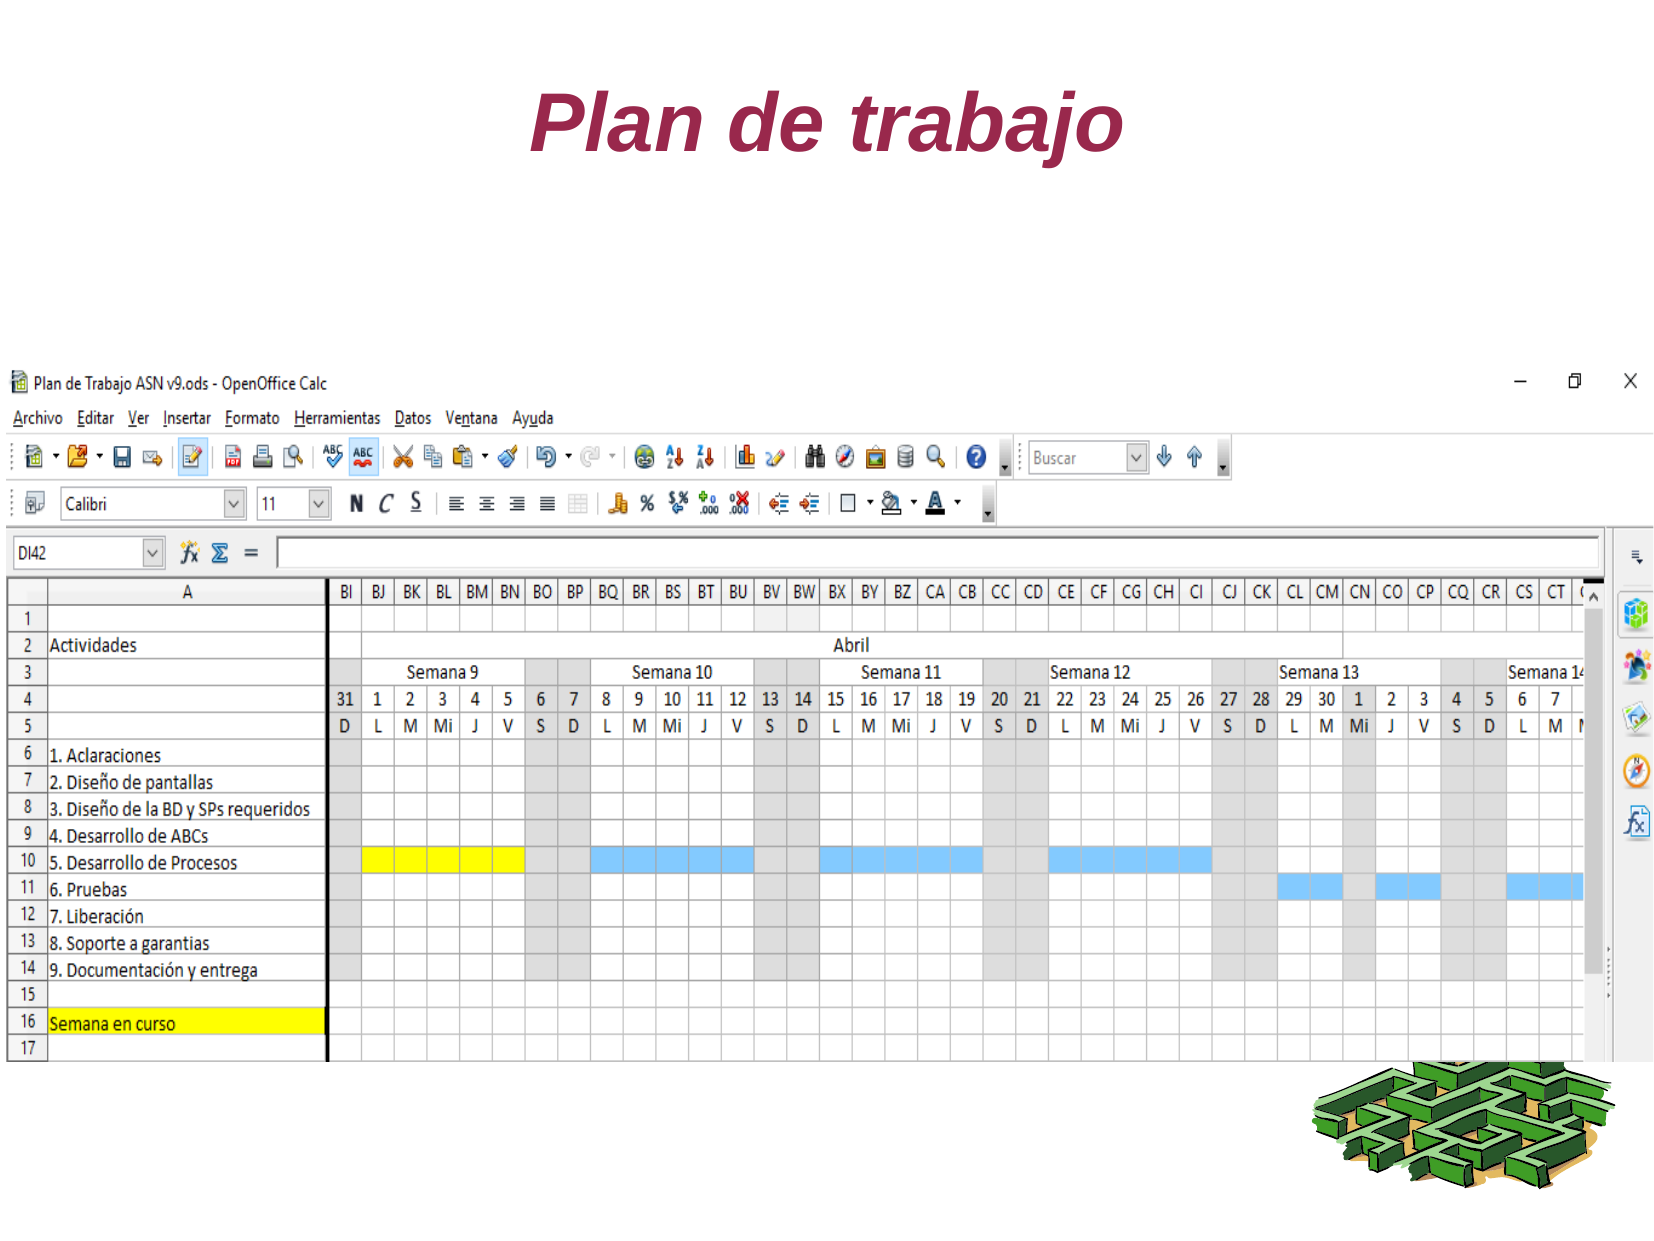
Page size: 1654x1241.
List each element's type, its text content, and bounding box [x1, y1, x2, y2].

picture [6, 366, 1654, 1062]
title Plan de trabajo [121, 19, 1534, 227]
